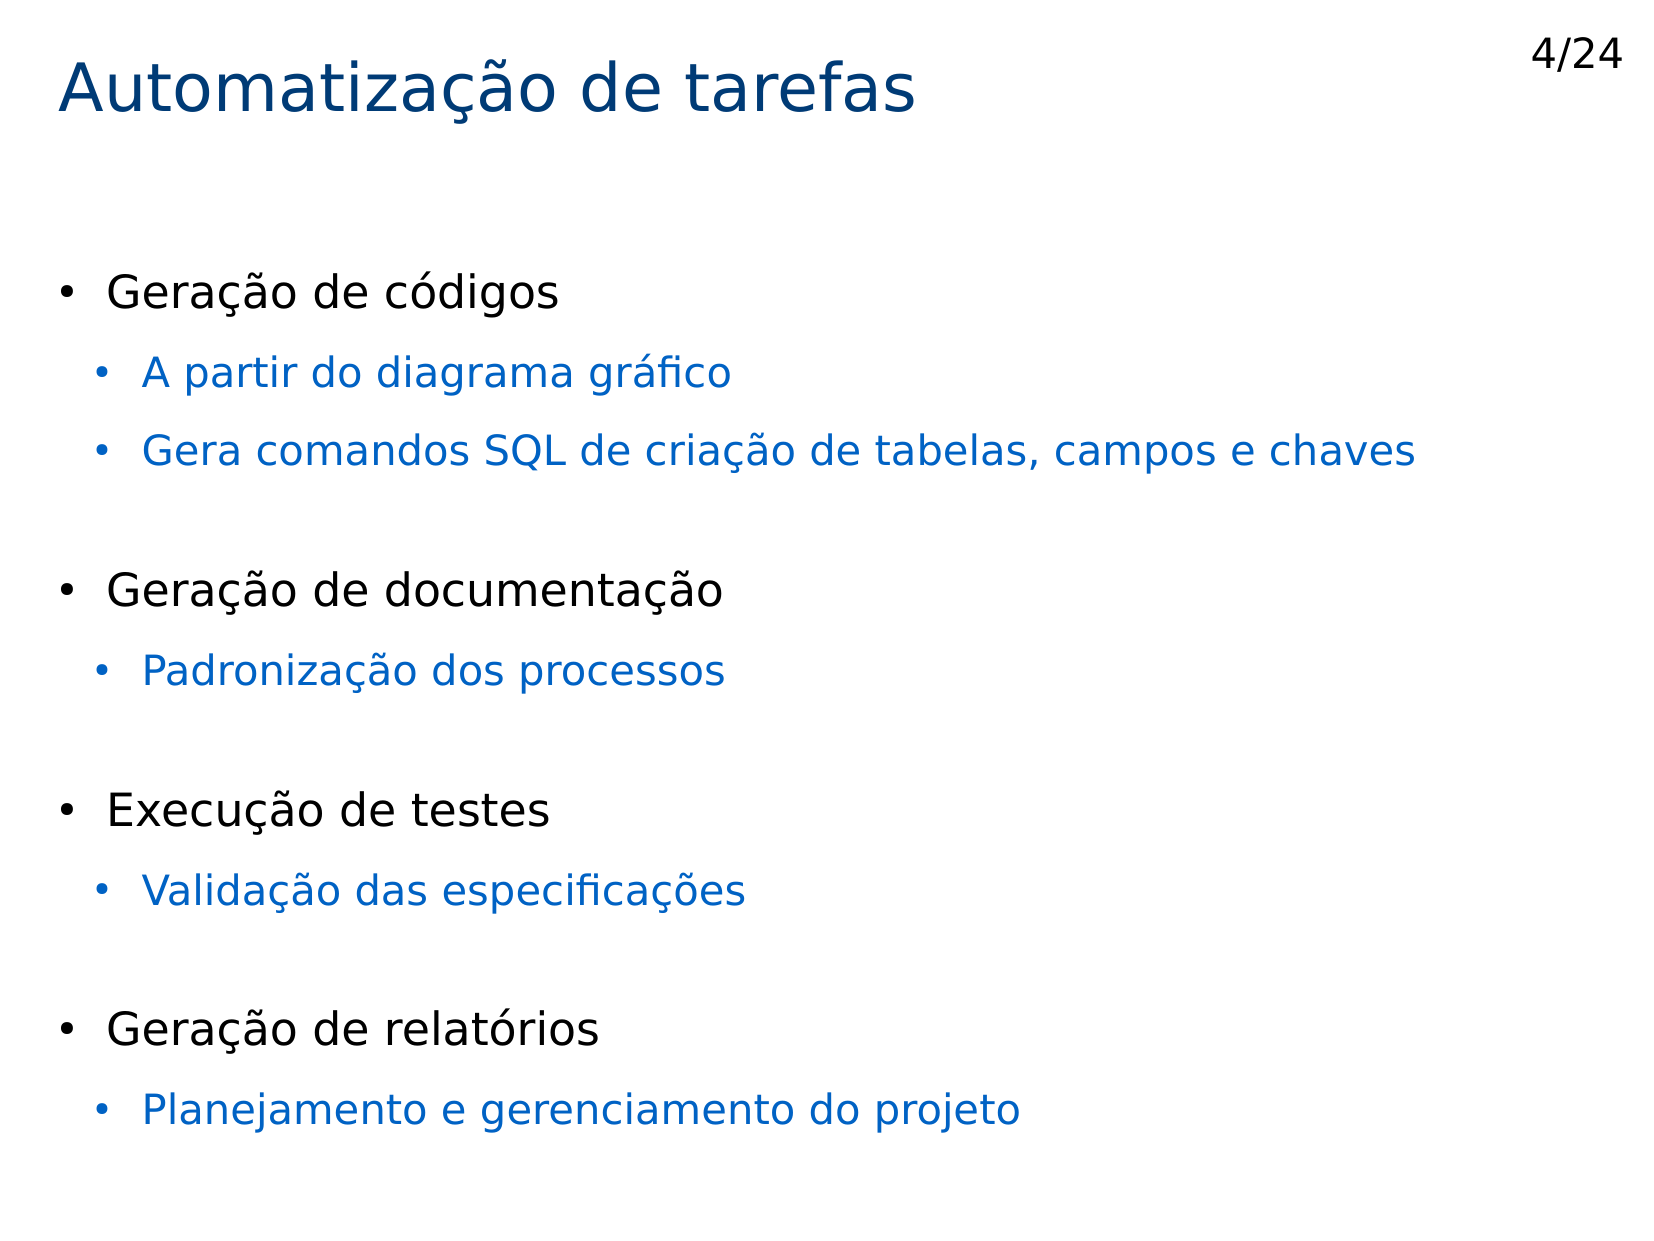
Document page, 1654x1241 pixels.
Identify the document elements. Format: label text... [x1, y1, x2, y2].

list Geração de códigos A partir do diagrama gráfico Gera comandos SQL de criação de tabelas, campos e chaves Geração de documentação Padronização dos processos Execução de testes Validação das especificações Geração de relatórios Planejamento e gerenciamento do projeto [59, 265, 1595, 1211]
title Automatização de tarefas [59, 29, 1506, 148]
